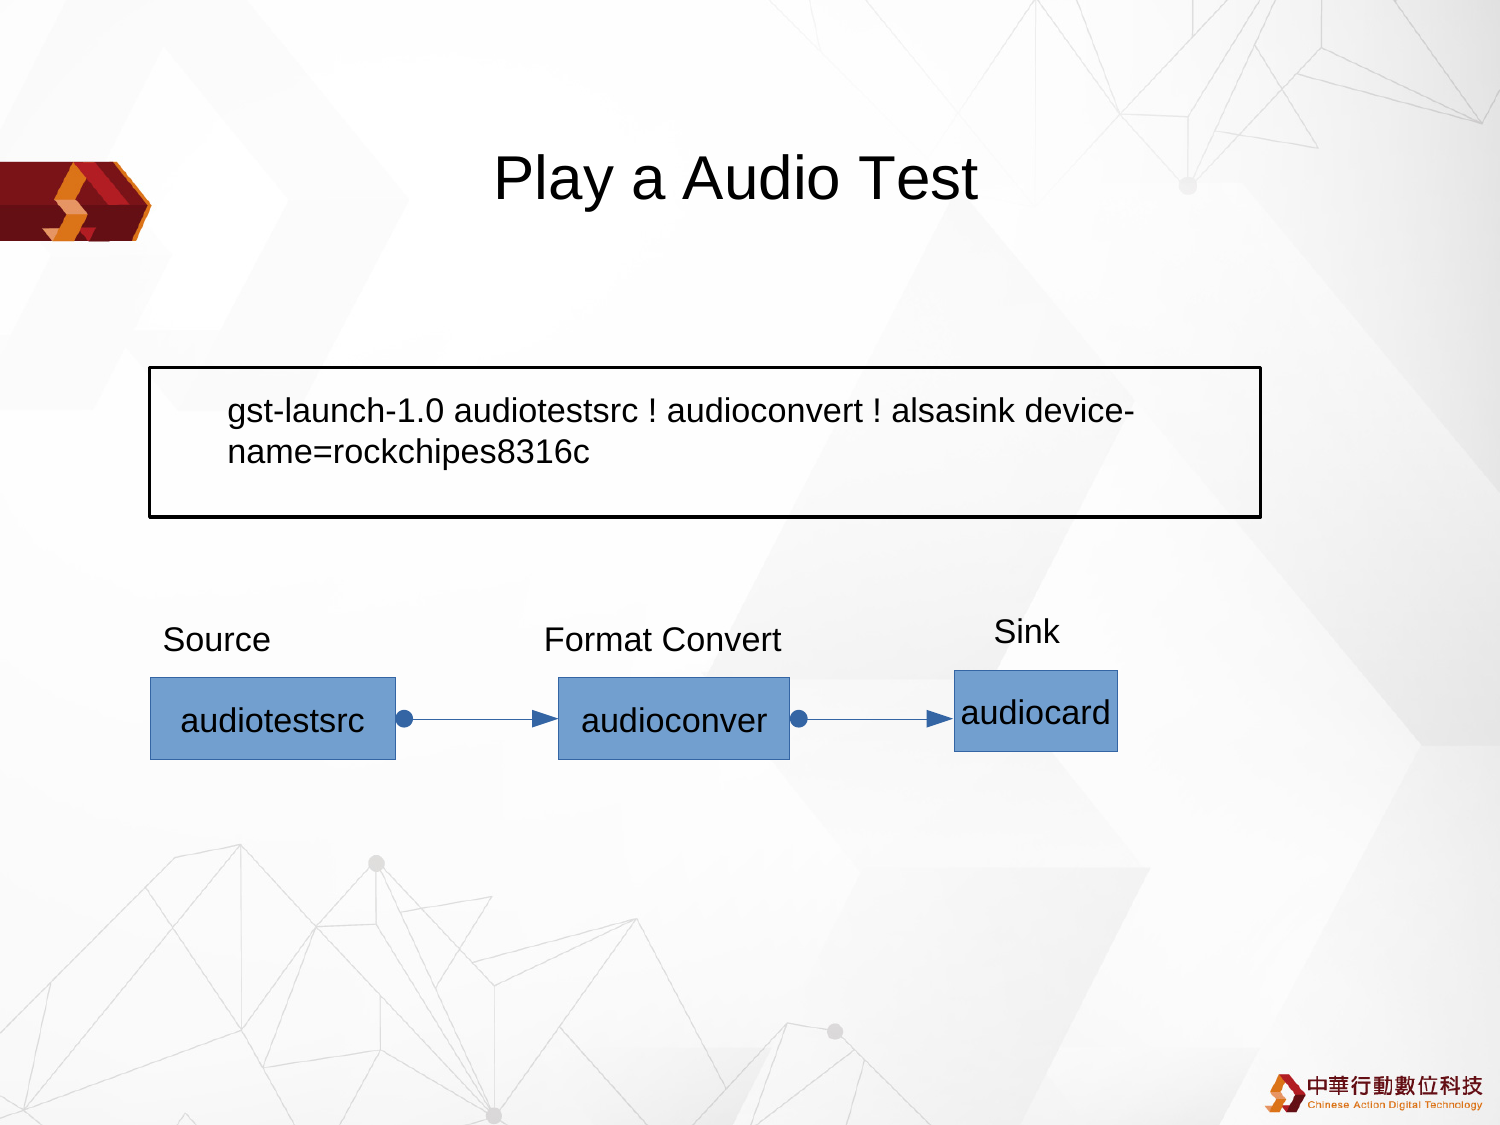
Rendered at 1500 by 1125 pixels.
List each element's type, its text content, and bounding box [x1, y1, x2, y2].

text_box Source [147, 609, 289, 666]
text_box gst-launch-1.0 audiotestsrc ! audioconvert ! alsasink device-name=rockchipes8316c [212, 381, 1208, 515]
picture [0, 0, 1500, 1125]
text_box Sink [978, 602, 1120, 658]
title Play a Audio Test [107, 101, 1367, 255]
text_box audioconver [558, 678, 790, 760]
text_box audiocard [954, 670, 1118, 752]
text_box audiotestsrc [150, 677, 396, 760]
text_box Format Convert [528, 609, 842, 678]
